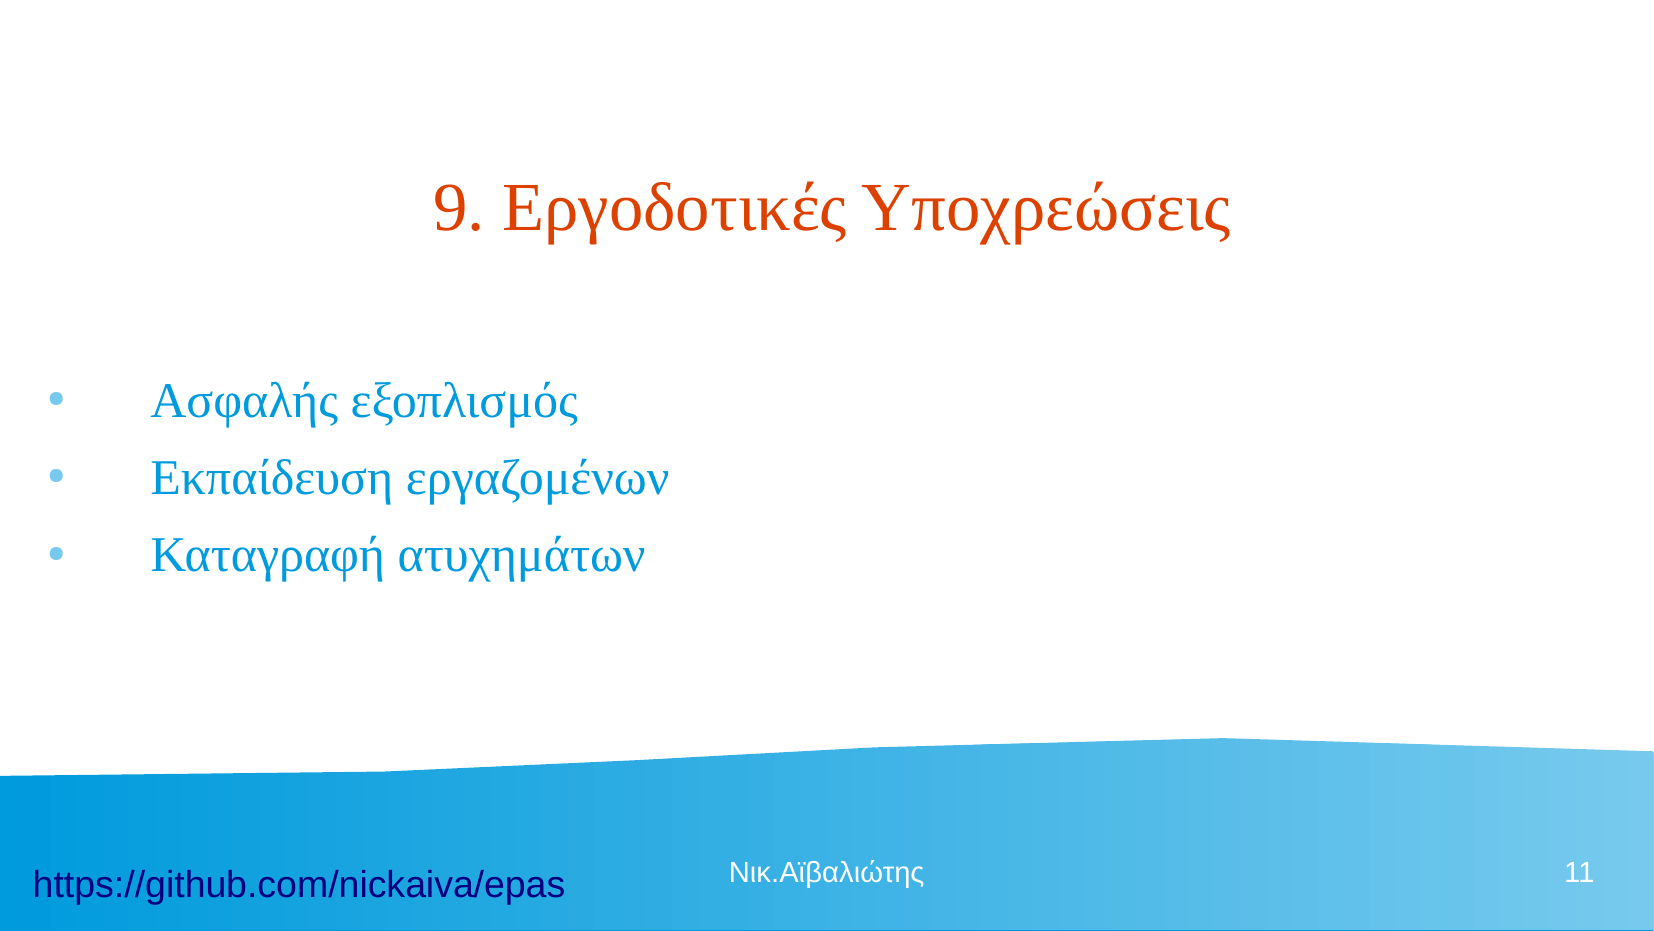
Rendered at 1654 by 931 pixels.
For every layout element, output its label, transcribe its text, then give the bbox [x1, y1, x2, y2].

list Ασφαλής εξοπλισμός Εκπαίδευση εργαζομένων Καταγραφή ατυχημάτων [29, 295, 1565, 680]
title 9. Εργοδοτικές Υποχρεώσεις [59, 118, 1536, 295]
